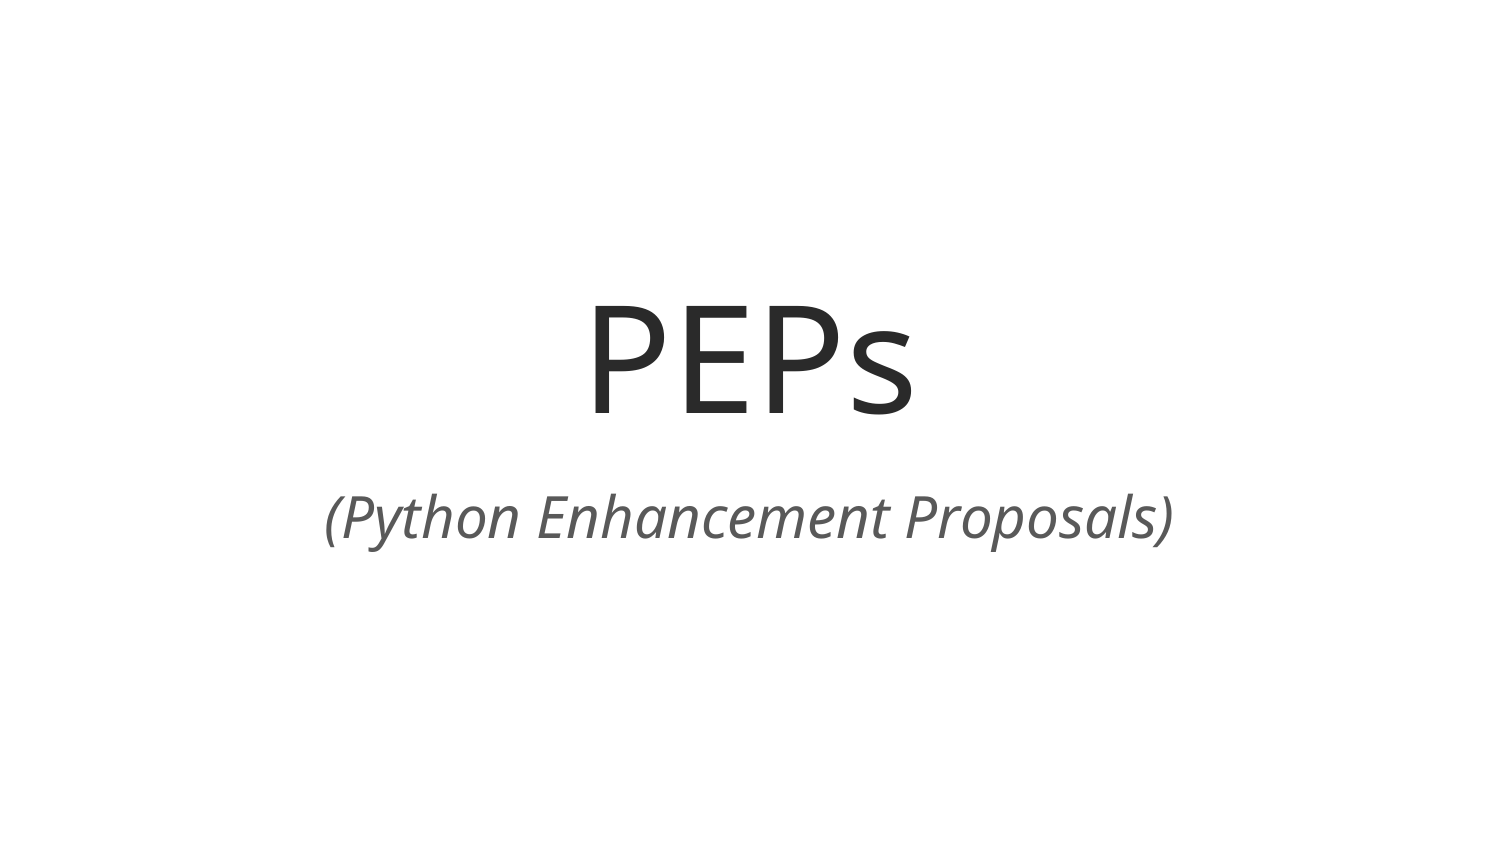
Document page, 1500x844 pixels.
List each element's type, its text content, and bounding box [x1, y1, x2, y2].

subtitle (Python Enhancement Proposals) [51, 464, 1449, 595]
title PEPs [51, 122, 1449, 459]
